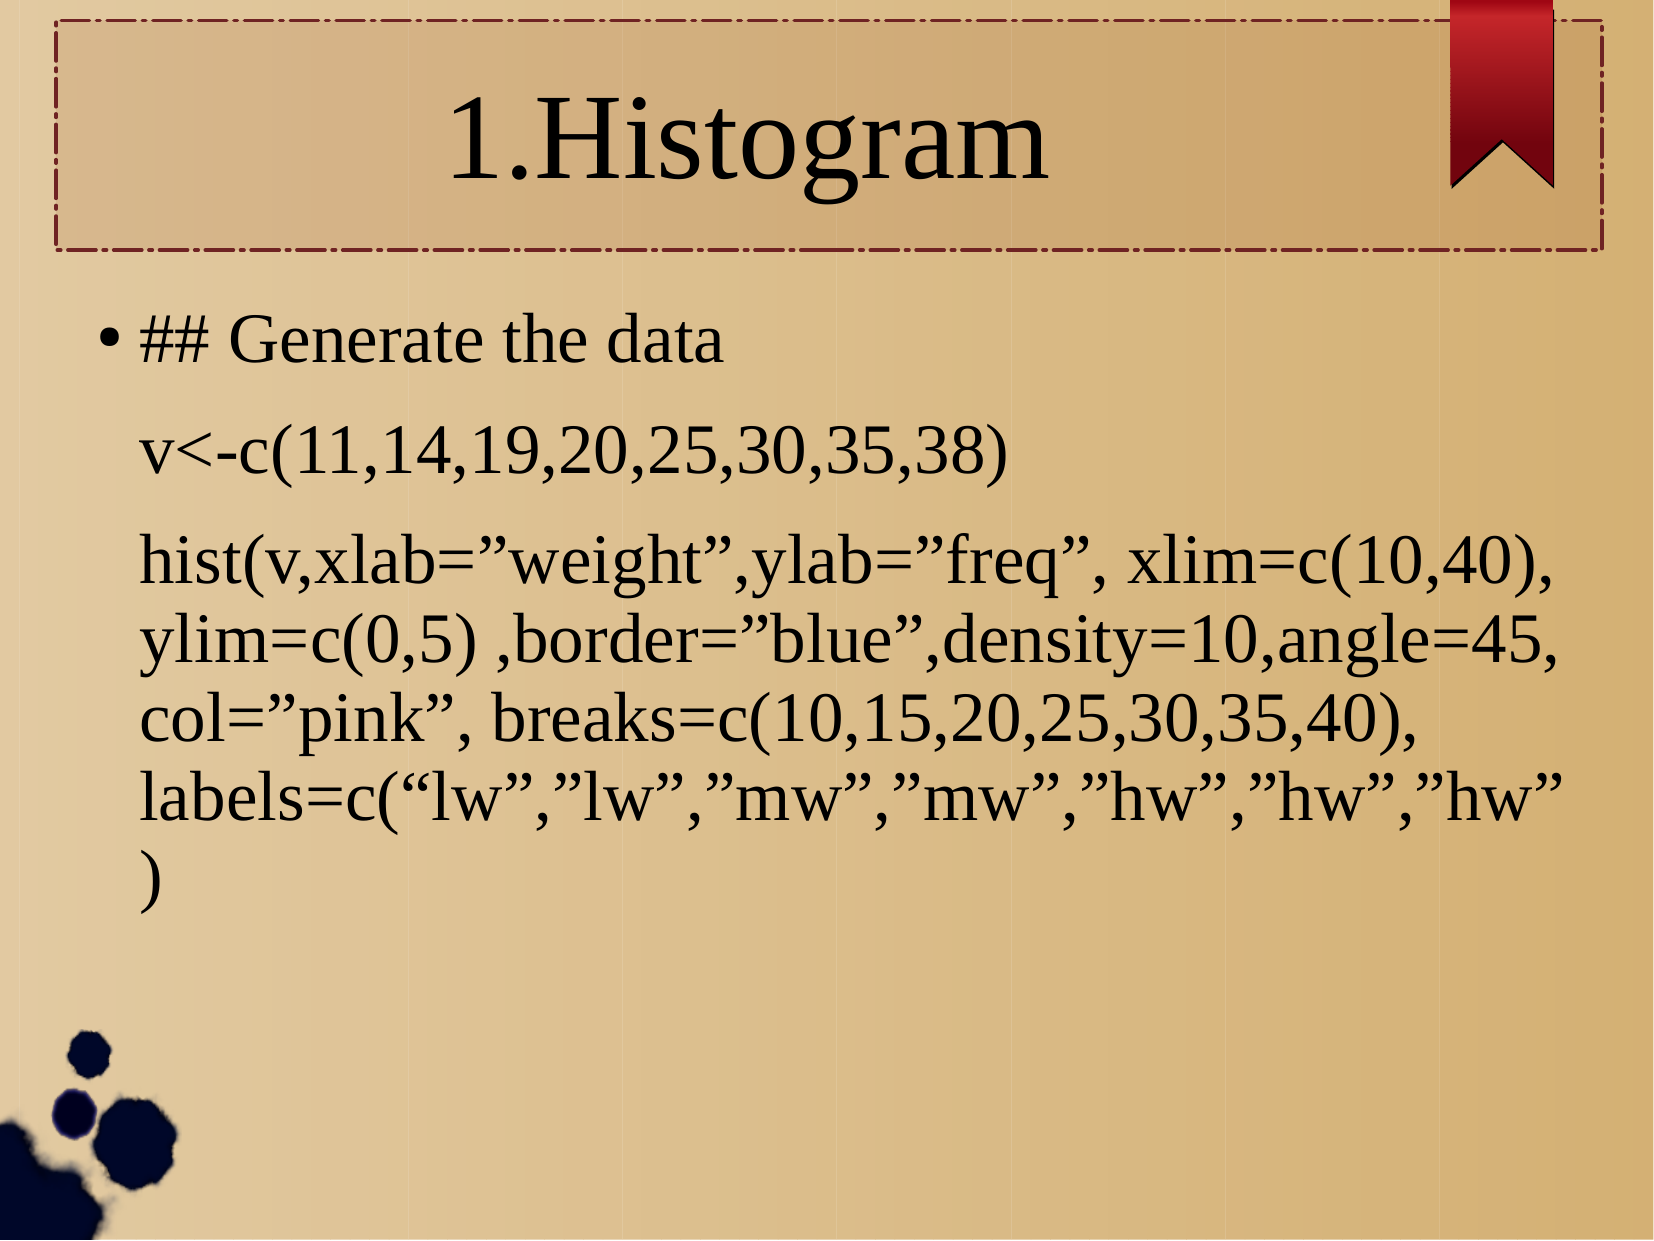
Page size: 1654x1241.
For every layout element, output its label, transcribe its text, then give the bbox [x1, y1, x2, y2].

title 1.Histogram [82, 47, 1412, 229]
list ## Generate the data v<-c(11,14,19,20,25,30,35,38) hist(v,xlab=”weight”,ylab=”freq”, xlim=c(10,40), ylim=c(0,5) ,border=”blue”,density=10,angle=45,col=”pink”, breaks=c(10,15,20,25,30,35,40), labels=c(“lw”,”lw”,”mw”,”mw”,”hw”,”hw”,”hw”) [82, 299, 1571, 1019]
